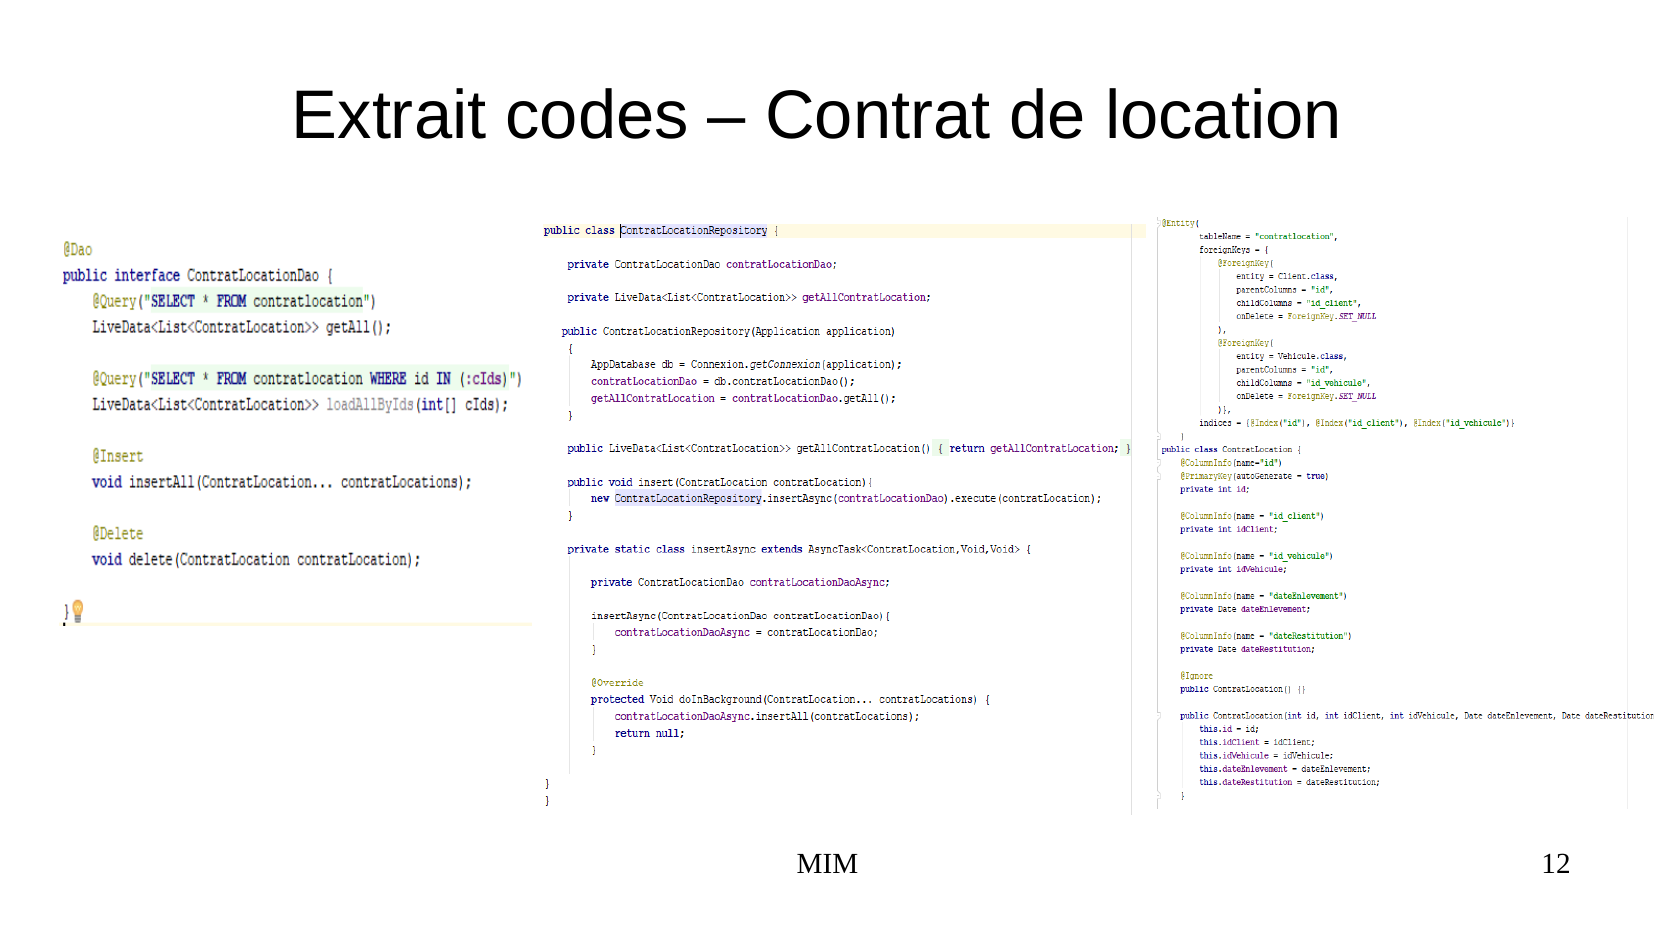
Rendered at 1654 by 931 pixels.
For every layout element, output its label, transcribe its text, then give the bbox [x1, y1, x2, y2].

picture [1157, 217, 1654, 809]
picture [543, 224, 1146, 815]
picture [59, 228, 532, 626]
title Extrait codes – Contrat de location [82, 37, 1571, 193]
